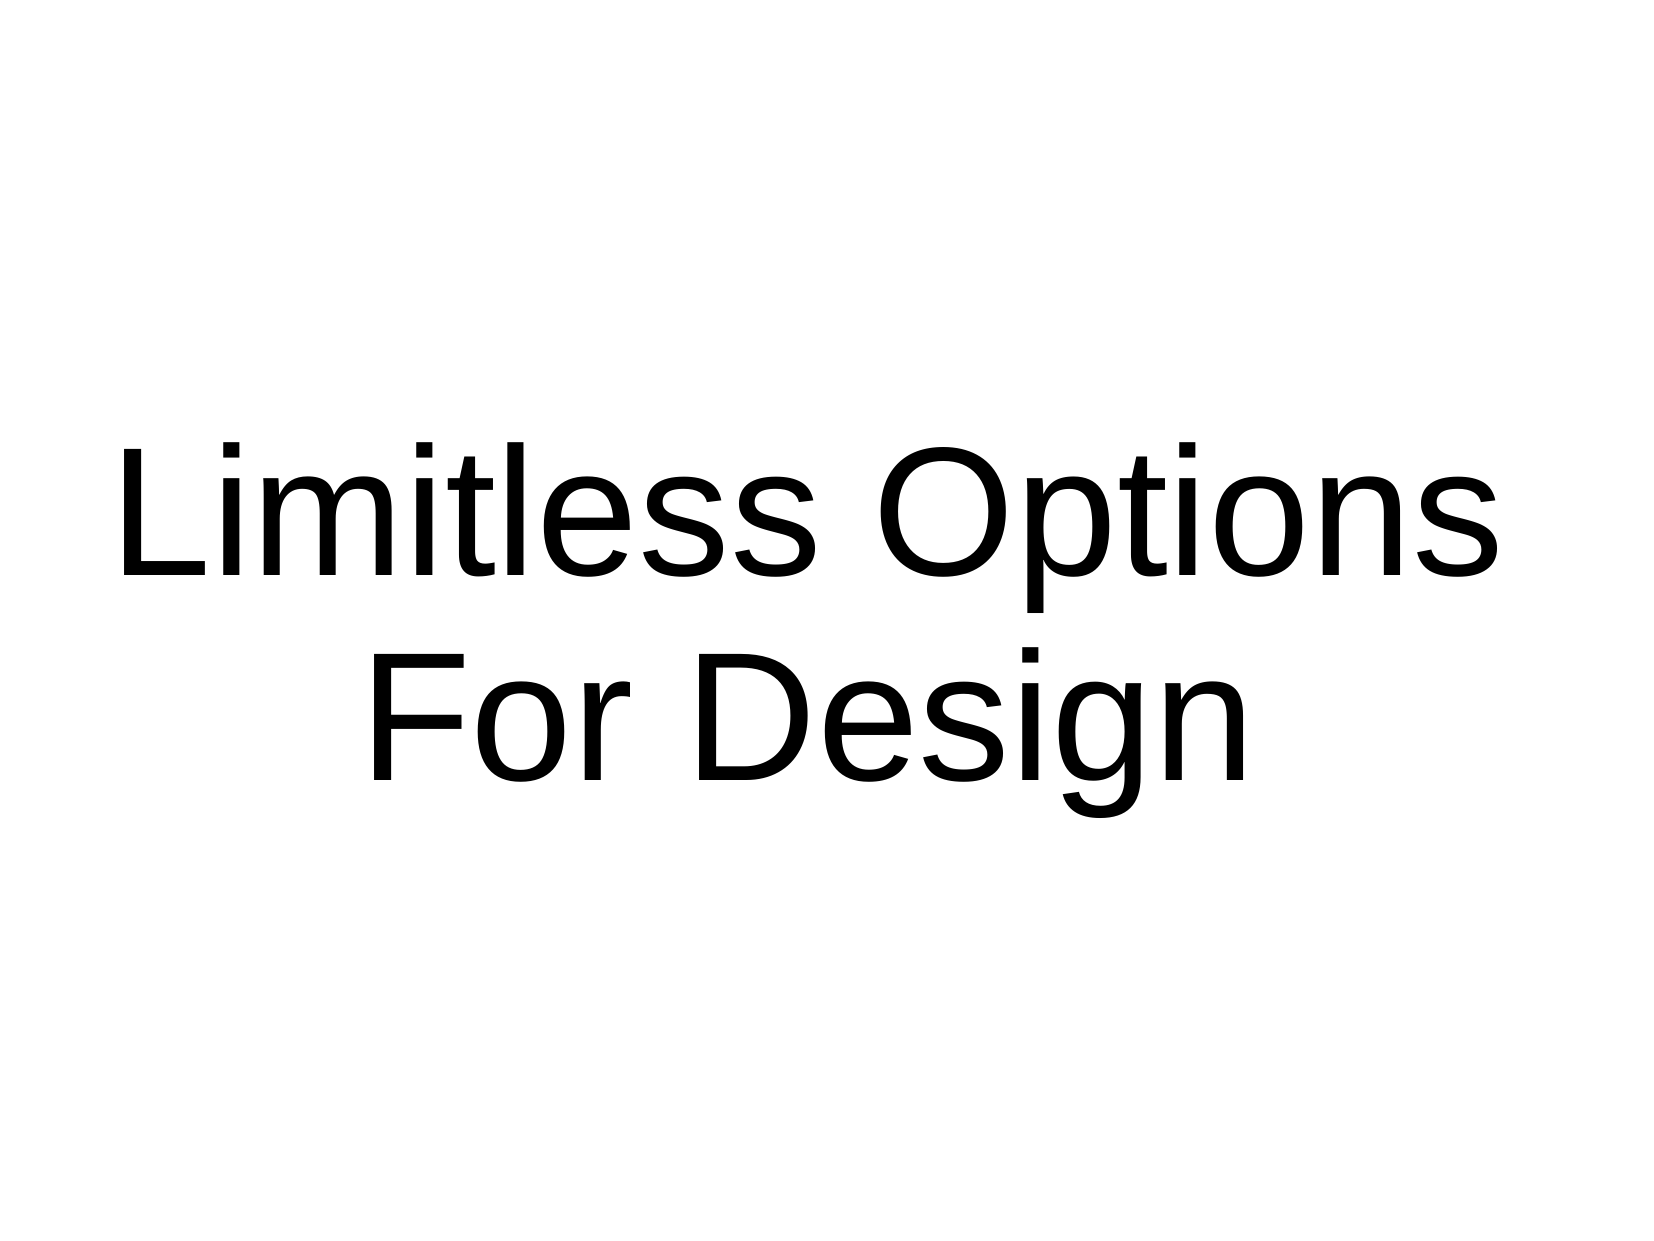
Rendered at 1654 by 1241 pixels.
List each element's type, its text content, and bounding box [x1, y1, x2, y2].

text_box Limitless Options For Design [94, 401, 1654, 827]
